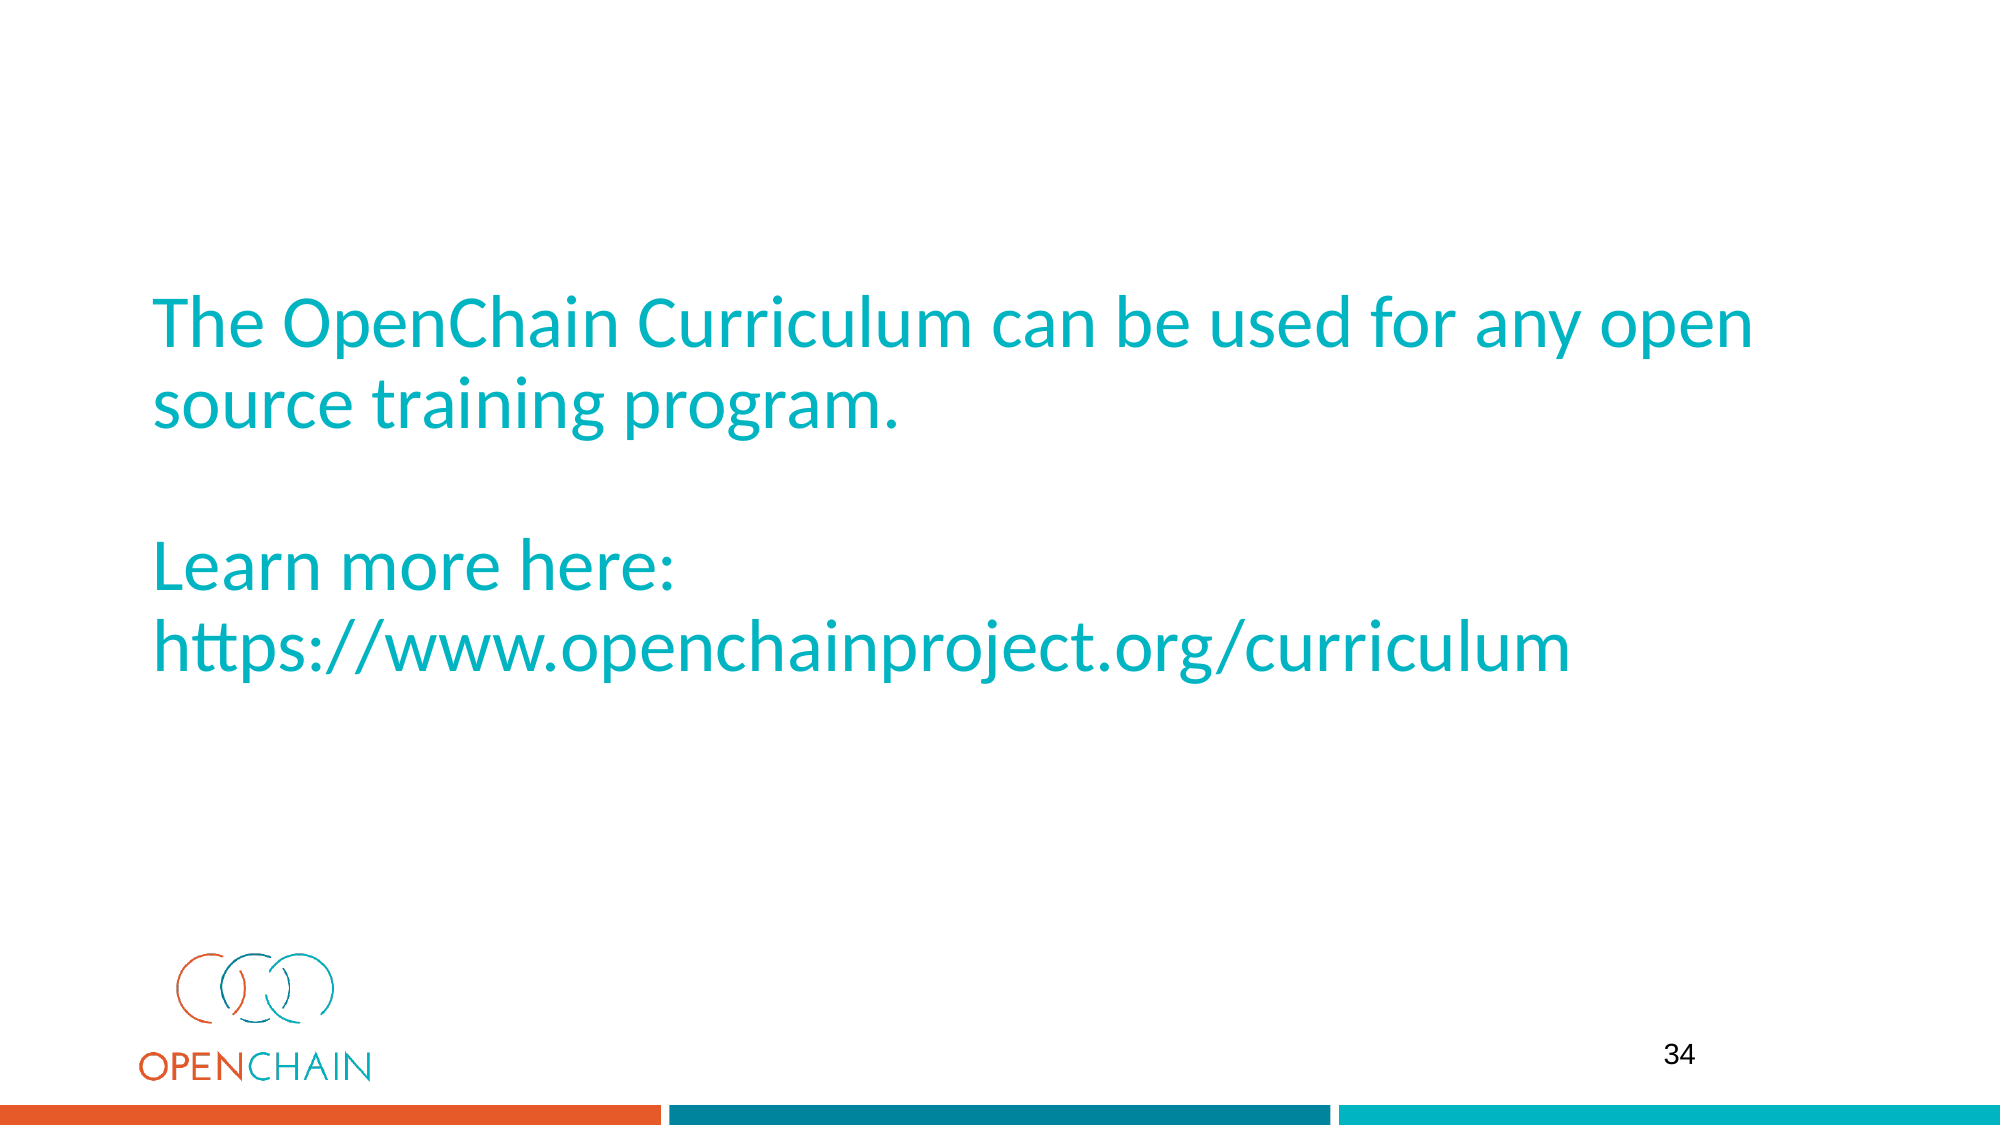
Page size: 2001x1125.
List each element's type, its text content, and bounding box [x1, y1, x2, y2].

slide_number <number> [1648, 1022, 1863, 1083]
picture [137, 951, 372, 1082]
title The OpenChain Curriculum can be used for any open source training program. Learn more here: https://www.openchainproject.org/curriculum [137, 376, 1863, 594]
